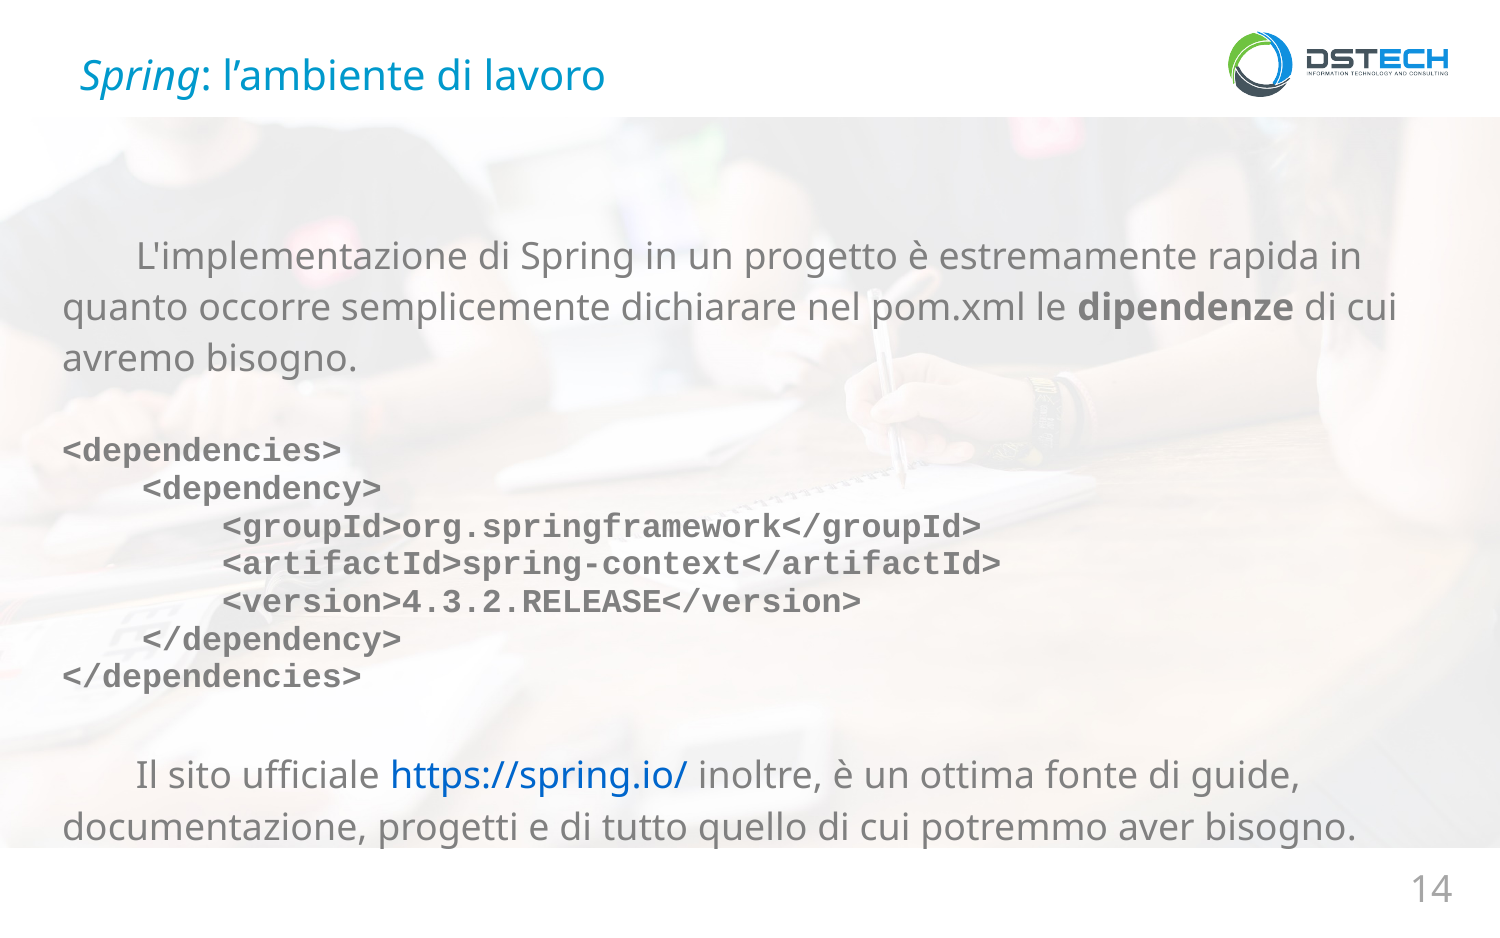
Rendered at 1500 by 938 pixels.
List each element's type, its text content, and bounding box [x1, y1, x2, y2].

picture [0, 117, 1500, 848]
picture [1228, 31, 1448, 97]
text_box L'implementazione di Spring in un progetto è estremamente rapida in quanto occorre semplicemente dichiarare nel pom.xml le dipendenze di cui avremo bisogno. <dependencies> <dependency> <groupId>org.springframework</groupId> <artifactId>spring-context</artifactId> <version>4.3.2.RELEASE</version> </dependency> </dependencies> Il sito ufficiale https://spring.io/ inoltre, è un ottima fonte di guide, documentazione, progetti e di tutto quello di cui potremmo aver bisogno. [47, 171, 1489, 938]
text_box Spring: l’ambiente di lavoro [64, 41, 1152, 101]
